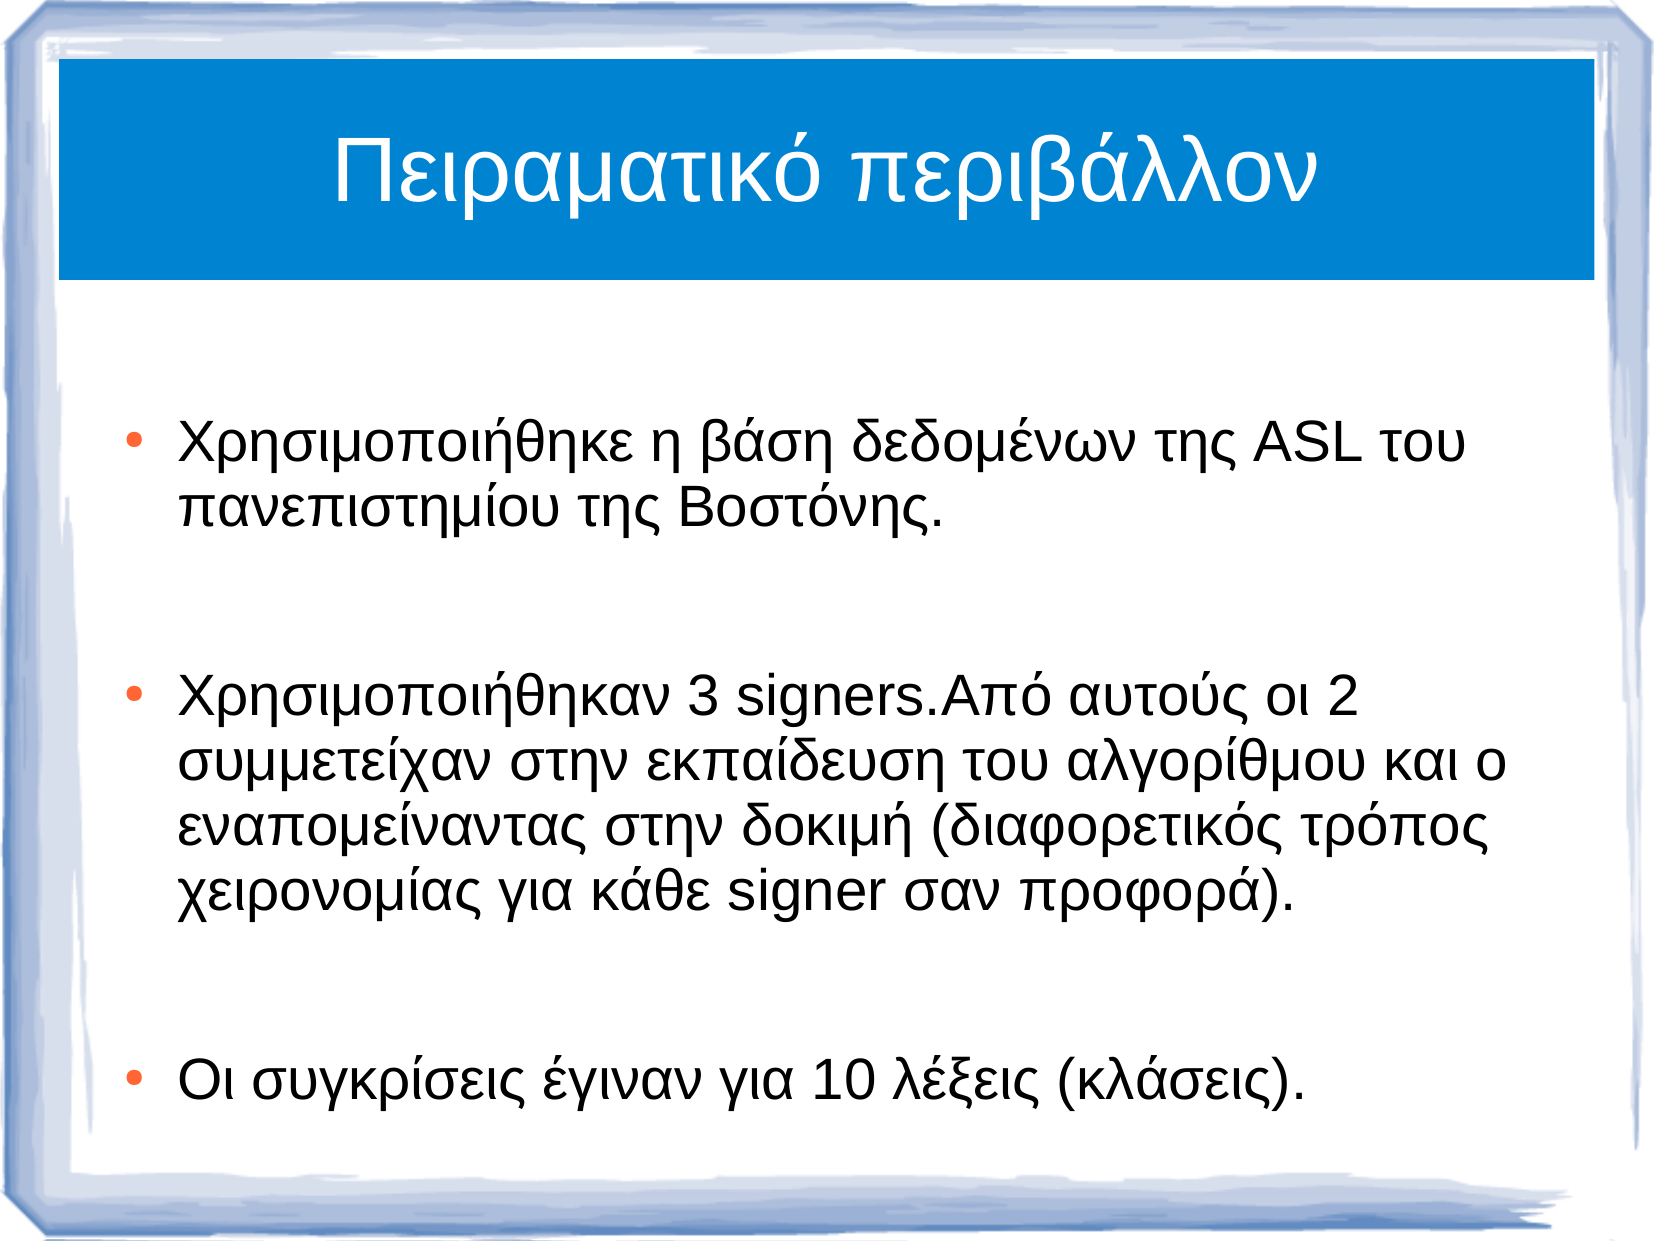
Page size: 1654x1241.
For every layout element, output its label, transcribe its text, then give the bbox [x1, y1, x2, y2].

title Πειραματικό περιβάλλον [59, 59, 1595, 280]
list Χρησιμοποιήθηκε η βάση δεδομένων της ASL του πανεπιστημίου της Βοστόνης. Χρησιμοποιήθηκαν 3 signers.Από αυτούς οι 2 συμμετείχαν στην εκπαίδευση του αλγορίθμου και ο εναπομείναντας στην δοκιμή (διαφορετικός τρόπος χειρονομίας για κάθε signer σαν προφορά). Οι συγκρίσεις έγιναν για 10 λέξεις (κλάσεις). [106, 313, 1530, 1110]
picture [0, 0, 1654, 1241]
